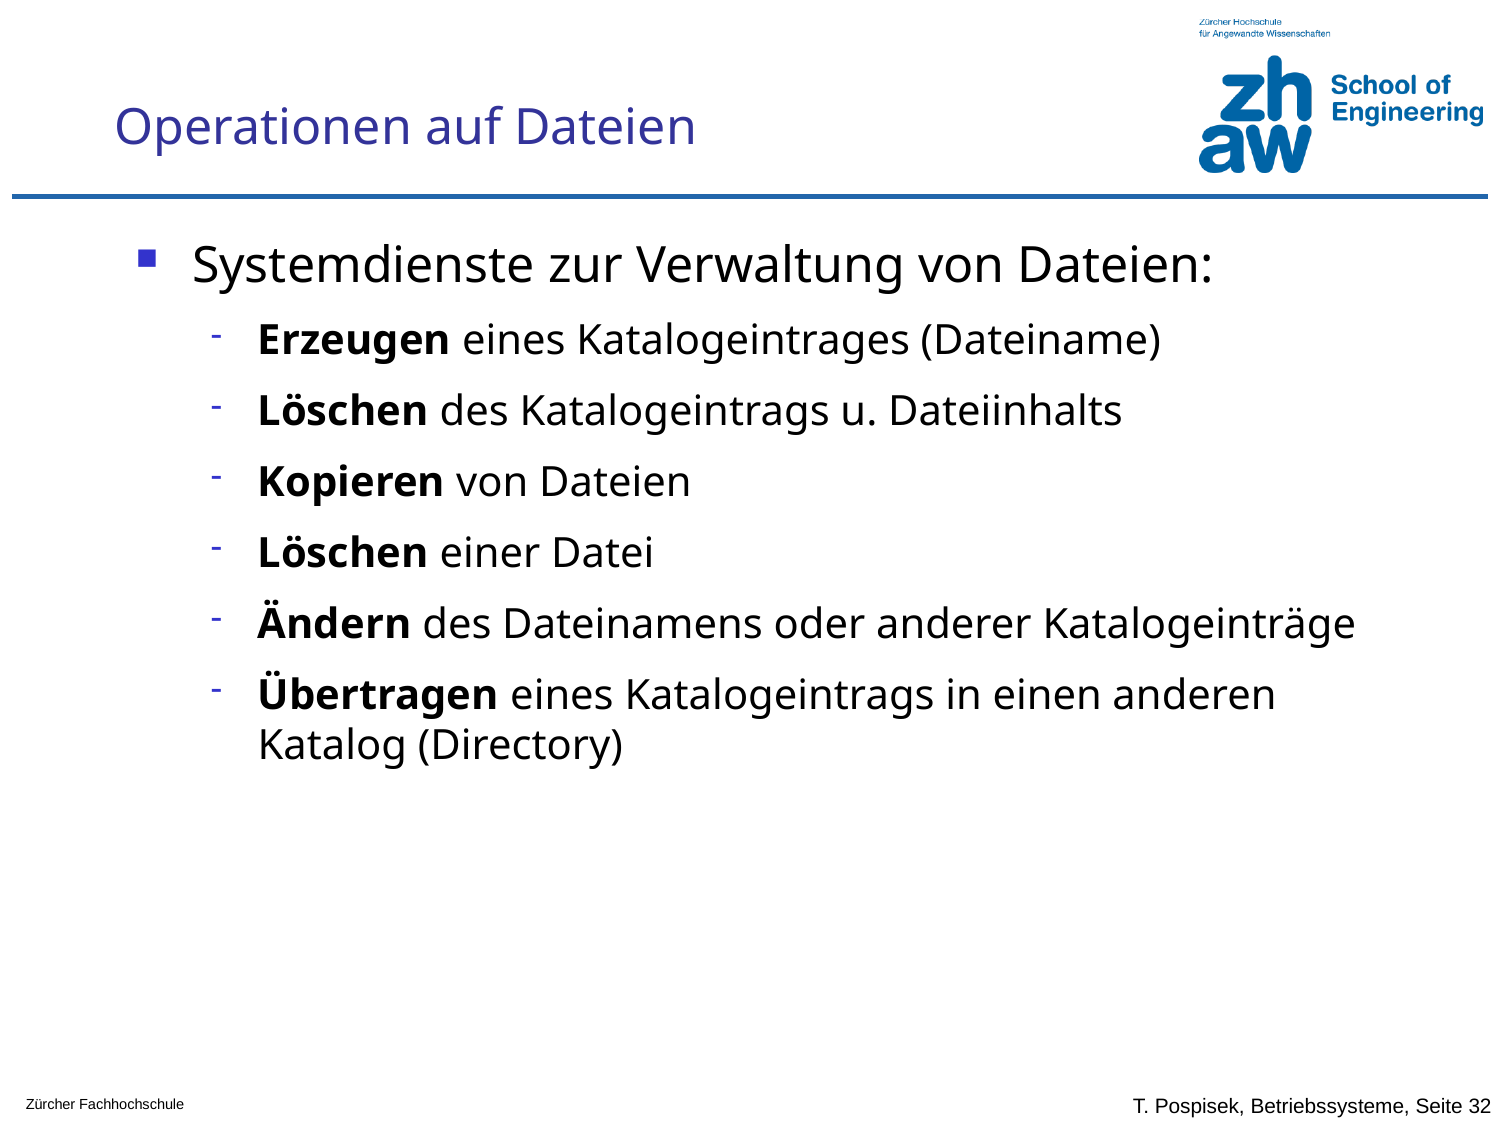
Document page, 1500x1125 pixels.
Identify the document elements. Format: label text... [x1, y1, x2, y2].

list Systemdienste zur Verwaltung von Dateien: Erzeugen eines Katalogeintrages (Dateiname) Löschen des Katalogeintrags u. Dateiinhalts Kopieren von Dateien Löschen einer Datei Ändern des Dateinamens oder anderer Katalogeinträge Übertragen eines Katalogeintrags in einen anderen Katalog (Directory) [120, 224, 1375, 957]
picture [1199, 19, 1483, 173]
title Operationen auf Dateien [99, 50, 1379, 163]
